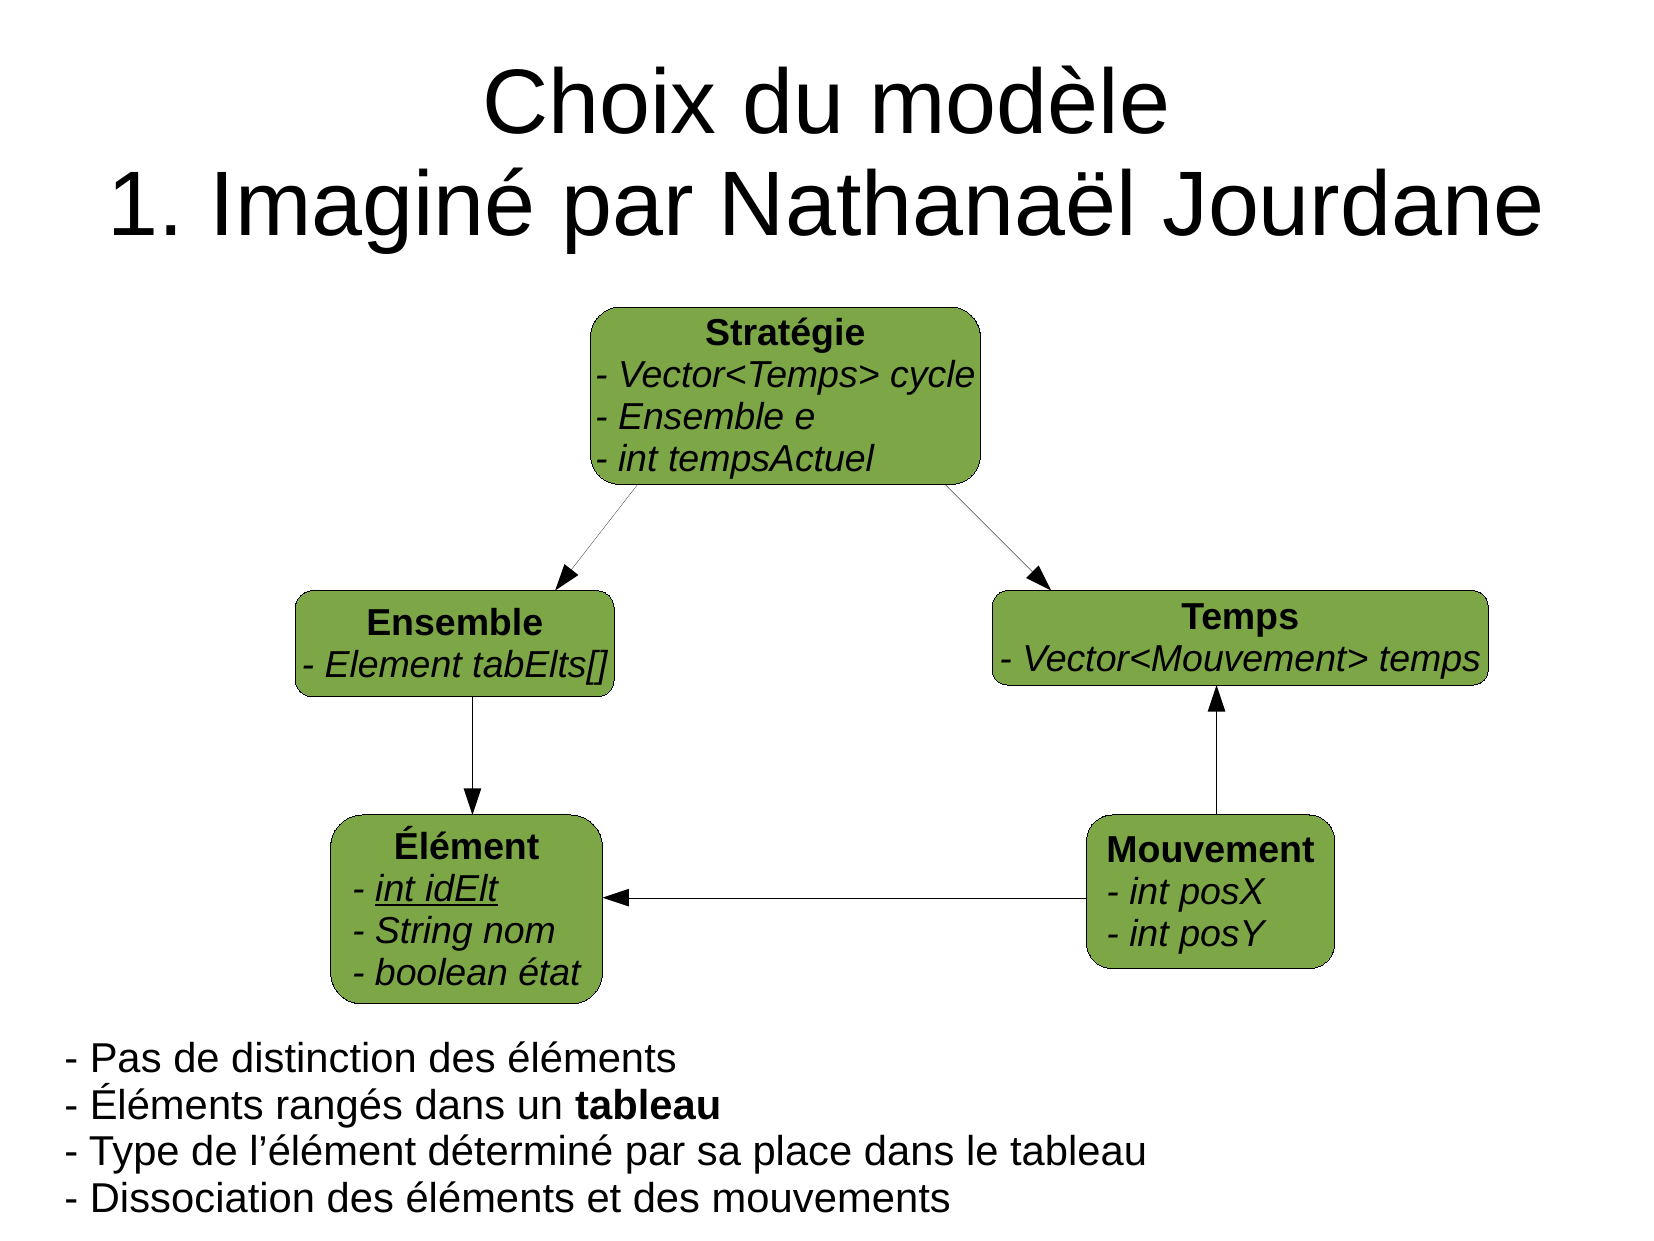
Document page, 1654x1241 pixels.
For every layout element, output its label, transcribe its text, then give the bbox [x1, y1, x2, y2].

text_box - Pas de distinction des éléments - Éléments rangés dans un tableau - Type de l’élément déterminé par sa place dans le tableau - Dissociation des éléments et des mouvements [49, 1027, 1163, 1229]
text_box Temps - Vector<Mouvement> temps [992, 590, 1489, 686]
title Choix du modèle 1. Imaginé par Nathanaël Jourdane [82, 49, 1571, 257]
text_box Ensemble - Element tabElts[] [295, 590, 615, 697]
text_box Élément - int idElt - String nom - boolean état [330, 814, 603, 1004]
text_box Mouvement - int posX - int posY [1086, 814, 1335, 969]
text_box Stratégie - Vector<Temps> cycle - Ensemble e - int tempsActuel [590, 307, 981, 485]
